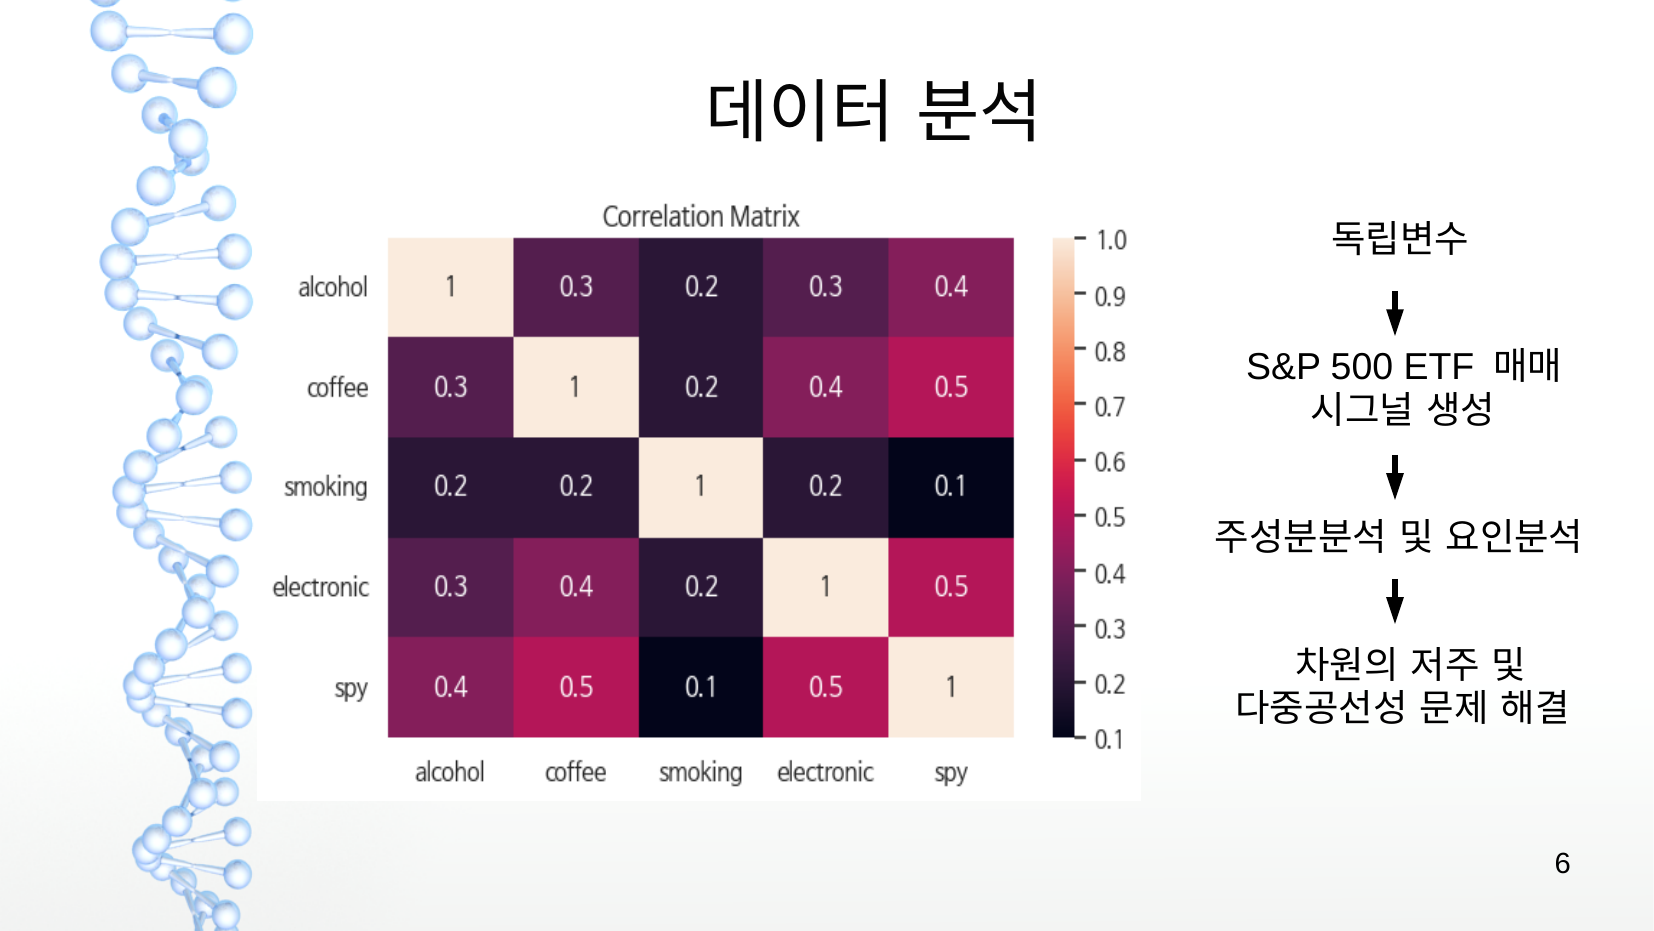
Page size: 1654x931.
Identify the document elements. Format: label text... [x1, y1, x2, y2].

text_box 독립변수 S&P 500 ETF 매매 시그널 생성 주성분분석 및 요인분석 차원의 저주 및 다중공선성 문제 해결 [1200, 210, 1606, 822]
title 데이터 분석 [265, 35, 1595, 189]
picture [0, 0, 1654, 931]
